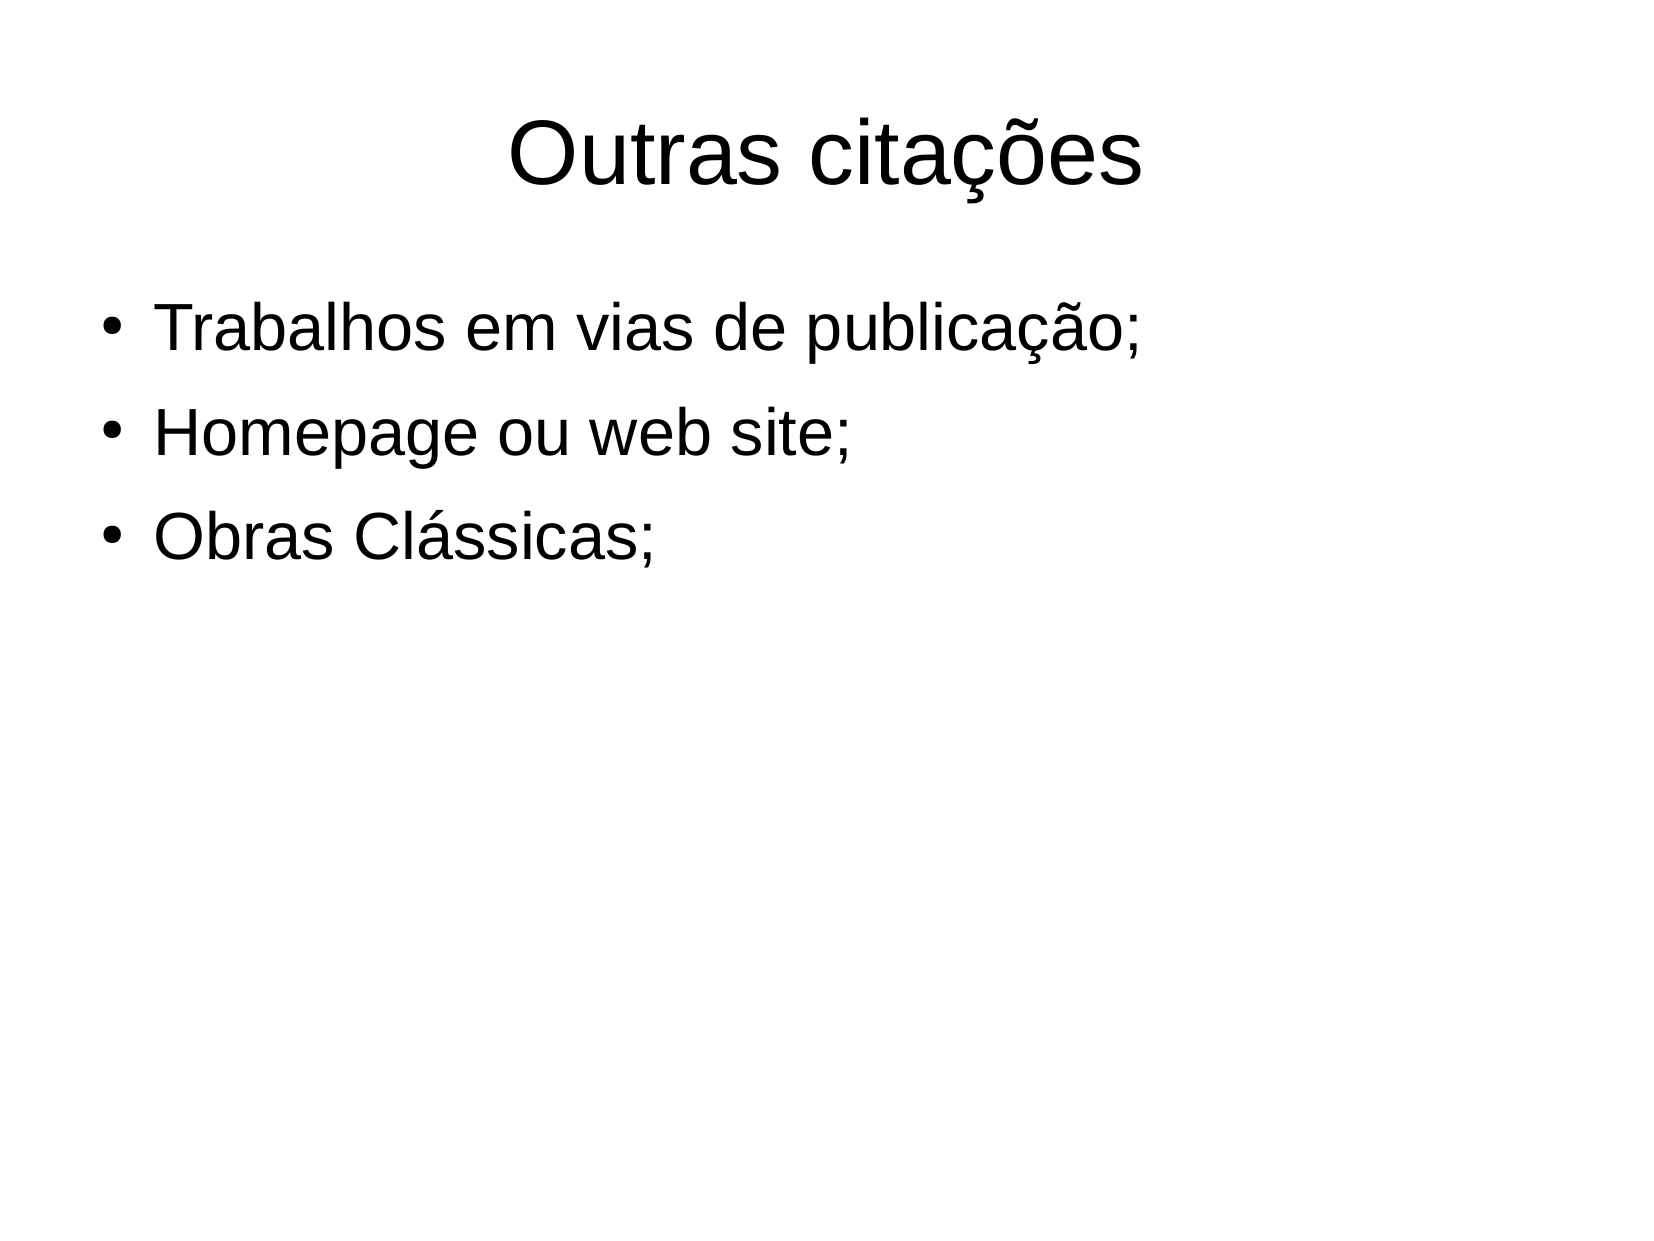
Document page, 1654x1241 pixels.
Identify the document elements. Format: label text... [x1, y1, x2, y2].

title Outras citações [82, 49, 1571, 257]
list Trabalhos em vias de publicação; Homepage ou web site; Obras Clássicas; [82, 290, 1571, 1010]
